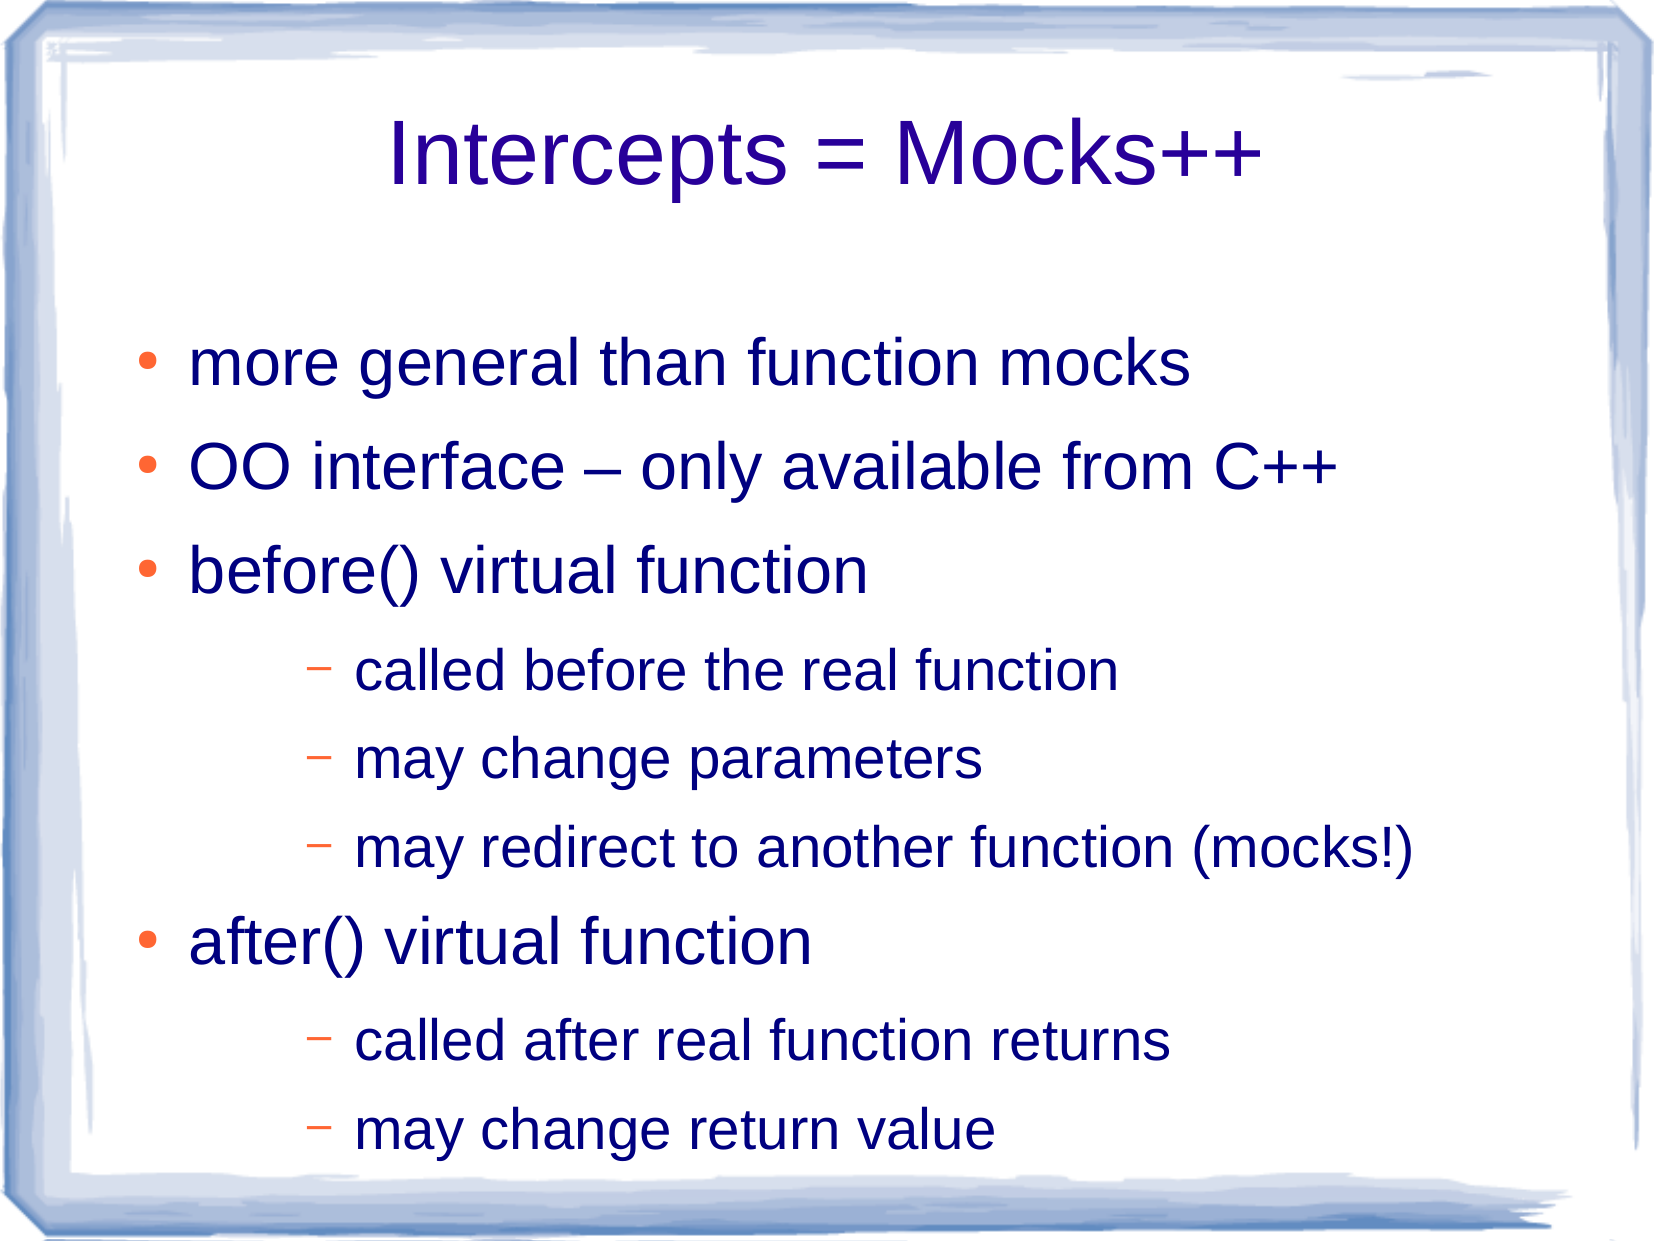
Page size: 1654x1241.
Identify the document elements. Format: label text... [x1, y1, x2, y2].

picture [0, 0, 1654, 1241]
list more general than function mocks OO interface – only available from C++ before() virtual function called before the real function may change parameters may redirect to another function (mocks!) after() virtual function called after real function returns may change return value [118, 324, 1571, 1162]
title Intercepts = Mocks++ [82, 56, 1571, 250]
